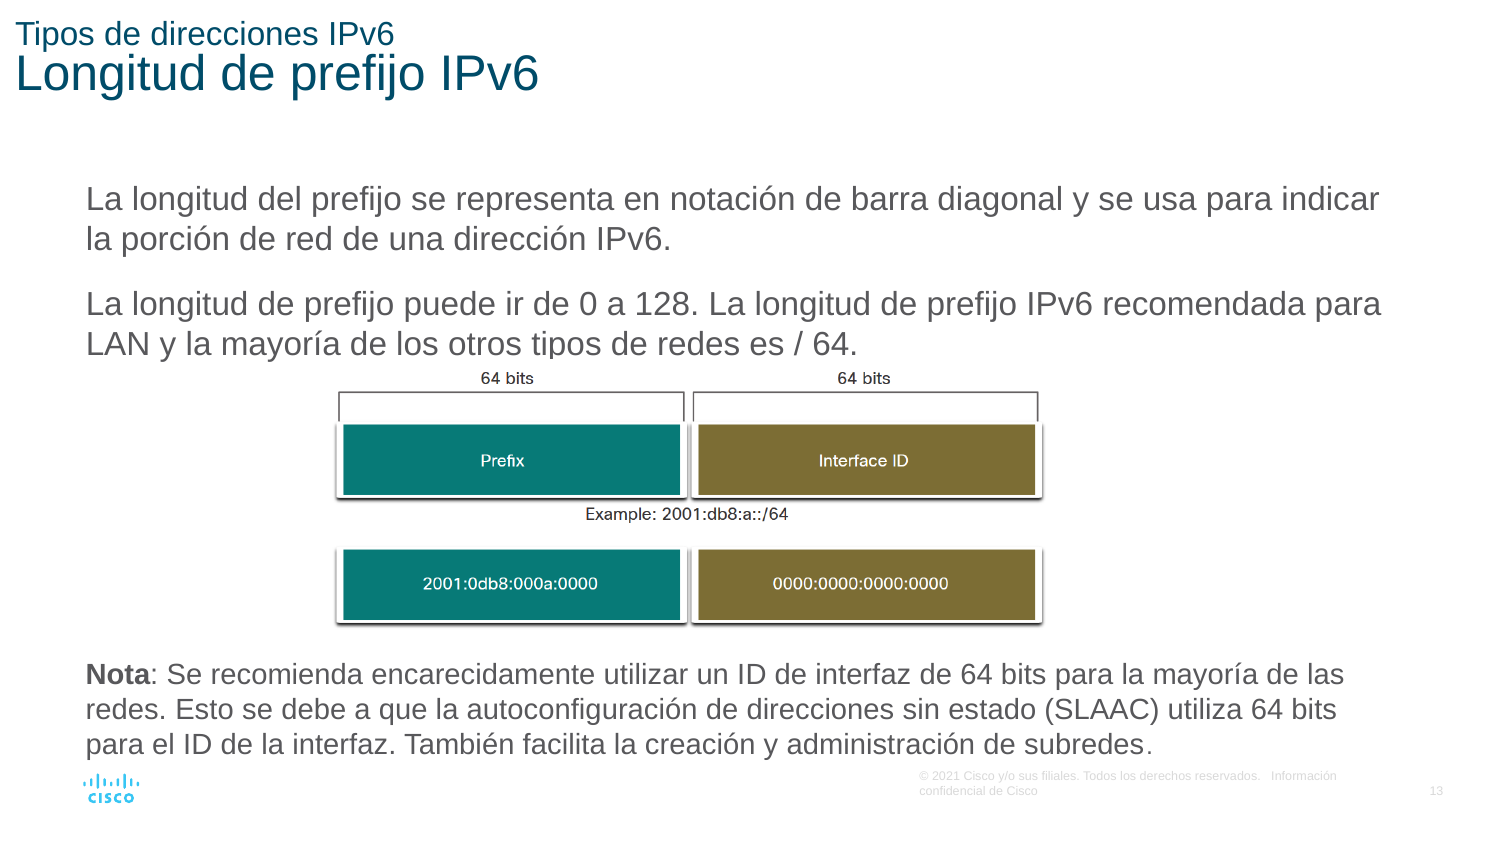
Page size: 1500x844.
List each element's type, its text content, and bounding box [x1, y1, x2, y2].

title Tipos de direcciones IPv6 Longitud de prefijo IPv6 [0, 0, 1369, 121]
picture [317, 359, 1052, 643]
text_box Nota: Se recomienda encarecidamente utilizar un ID de interfaz de 64 bits para la mayoría de las redes. Esto se debe a que la autoconfiguración de direcciones sin estado (SLAAC) utiliza 64 bits para el ID de la interfaz. También facilita la creación y administración de subredes. [70, 648, 1382, 769]
list La longitud del prefijo se representa en notación de barra diagonal y se usa para indicar la porción de red de una dirección IPv6. La longitud de prefijo puede ir de 0 a 128. La longitud de prefijo IPv6 recomendada para LAN y la mayoría de los otros tipos de redes es / 64. [70, 169, 1430, 385]
